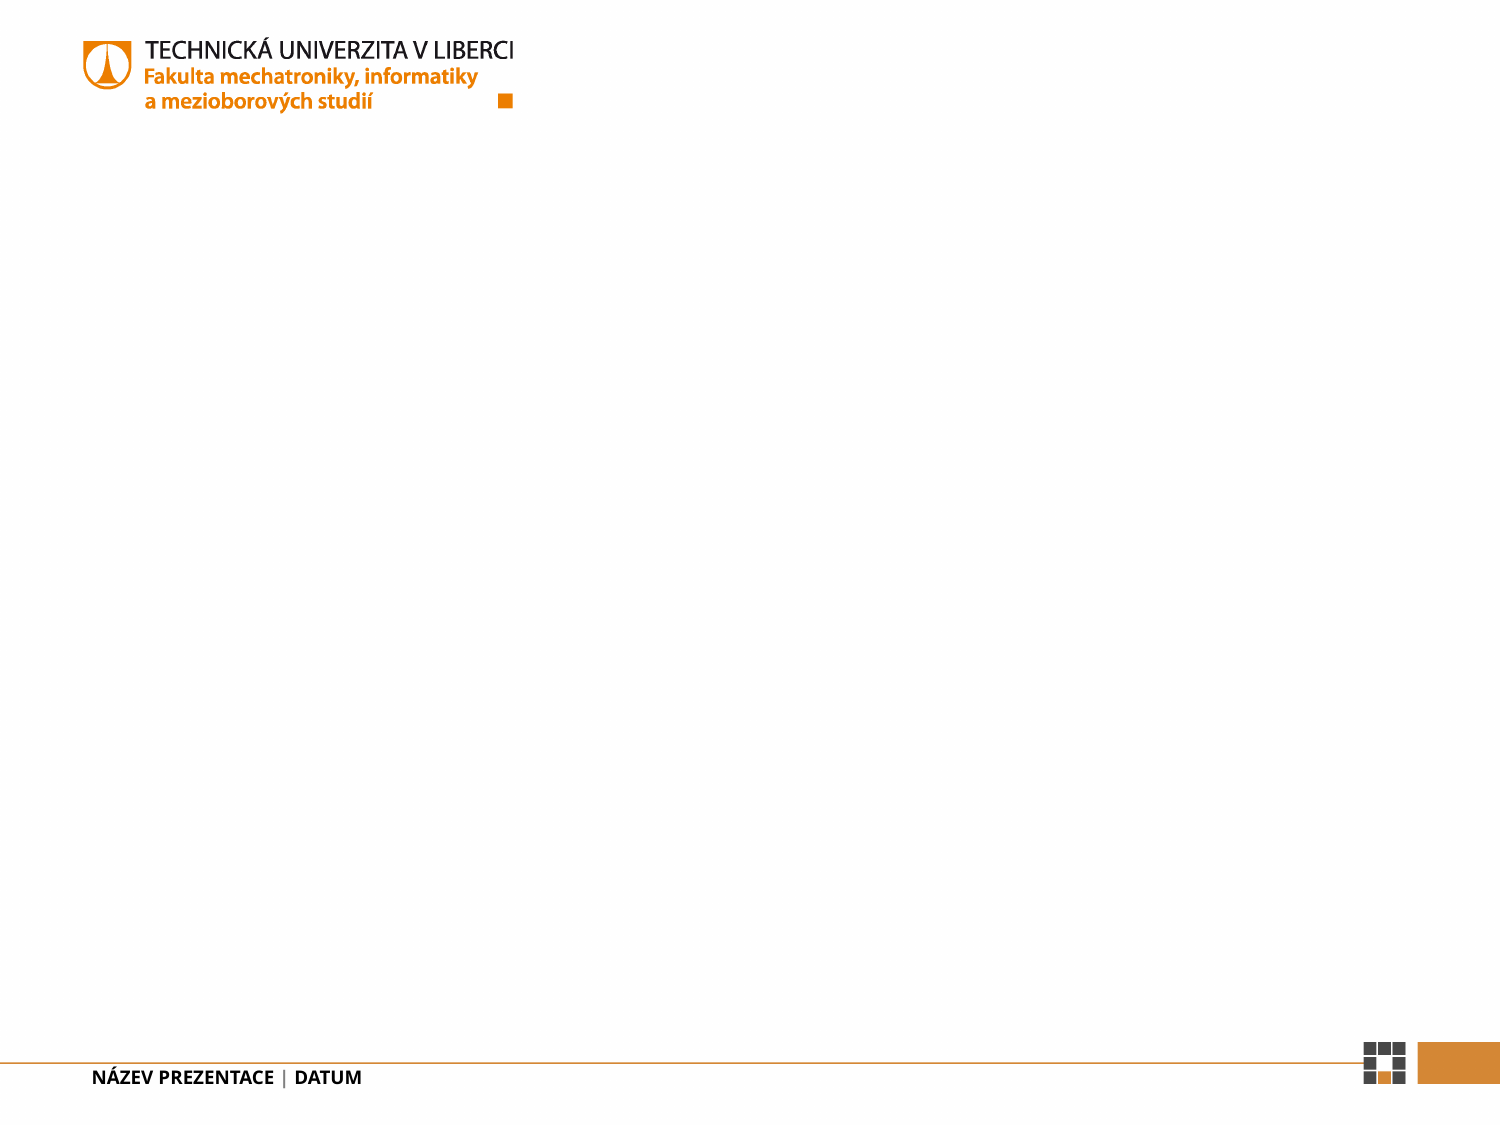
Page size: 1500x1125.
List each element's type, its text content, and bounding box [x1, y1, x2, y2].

picture [0, 0, 1500, 1125]
text_box NÁZEV PREZENTACE | DATUM [76, 1058, 1341, 1096]
